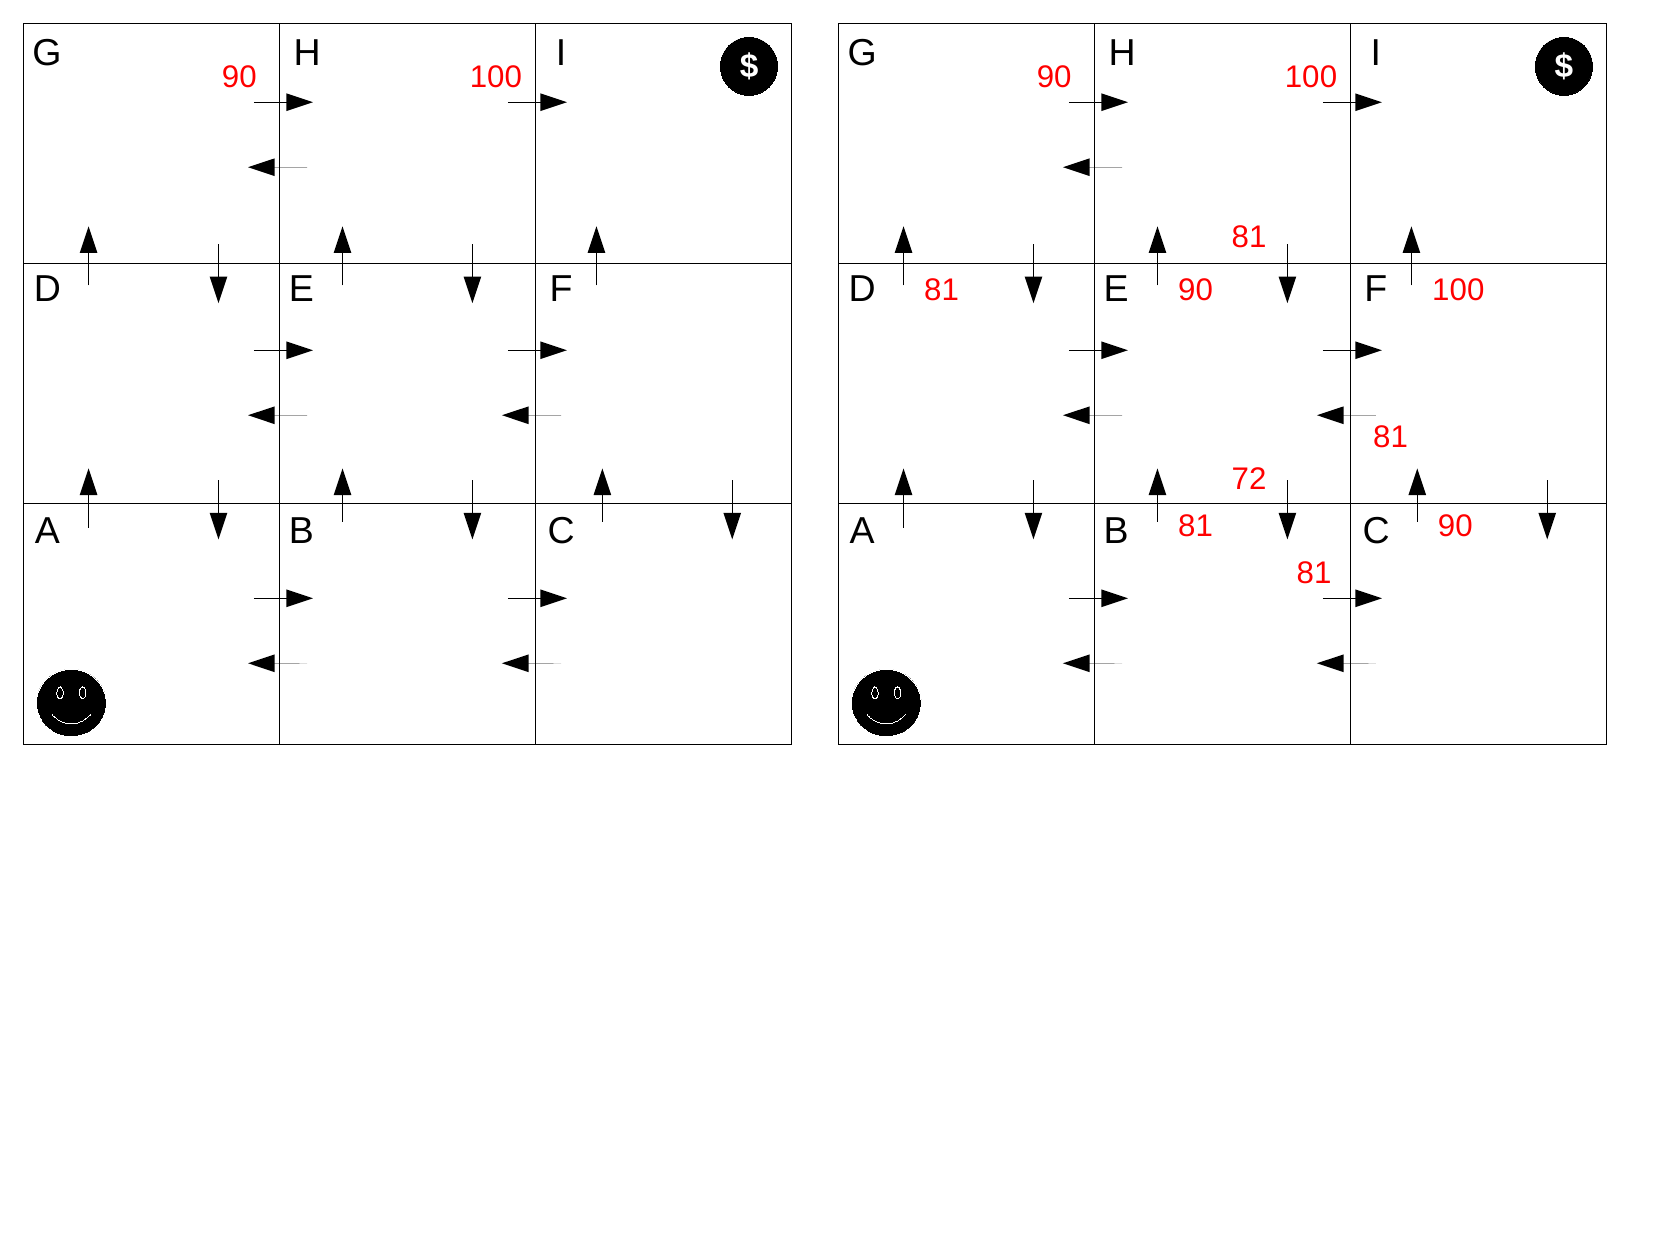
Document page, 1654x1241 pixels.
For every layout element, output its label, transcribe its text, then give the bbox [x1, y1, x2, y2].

text_box 81 [1235, 237, 1244, 245]
text_box [838, 23, 1607, 745]
text_box I [1358, 31, 1394, 73]
text_box 81 [909, 271, 981, 308]
text_box 90 [1423, 507, 1495, 544]
text_box E [1098, 267, 1134, 310]
text_box 72 [1210, 460, 1282, 497]
text_box B [283, 509, 319, 552]
text_box F [543, 267, 579, 310]
text_box 100 [460, 59, 532, 95]
text_box [23, 23, 792, 745]
text_box B [1098, 509, 1134, 552]
text_box 90 [1163, 271, 1235, 308]
text_box D [29, 267, 65, 310]
text_box C [1358, 509, 1394, 552]
text_box I [543, 31, 579, 73]
text_box F [1358, 267, 1394, 310]
text_box 81 [1234, 218, 1282, 254]
text_box 100 [1417, 271, 1489, 308]
text_box H [1104, 31, 1140, 73]
text_box 90 [1015, 59, 1087, 95]
text_box G [29, 31, 65, 73]
text_box 81 [1236, 227, 1244, 235]
text_box E [283, 267, 319, 310]
text_box A [844, 509, 880, 552]
text_box 100 [1275, 59, 1347, 95]
text_box 90 [200, 59, 272, 95]
text_box C [543, 509, 579, 552]
text_box D [844, 267, 880, 310]
text_box G [844, 31, 880, 73]
text_box $ [1535, 37, 1593, 96]
text_box H [289, 31, 325, 73]
text_box 81 [1275, 555, 1347, 591]
text_box $ [720, 37, 778, 96]
text_box A [29, 509, 65, 552]
text_box 81 [1163, 507, 1235, 544]
text_box 81 [1358, 419, 1430, 455]
